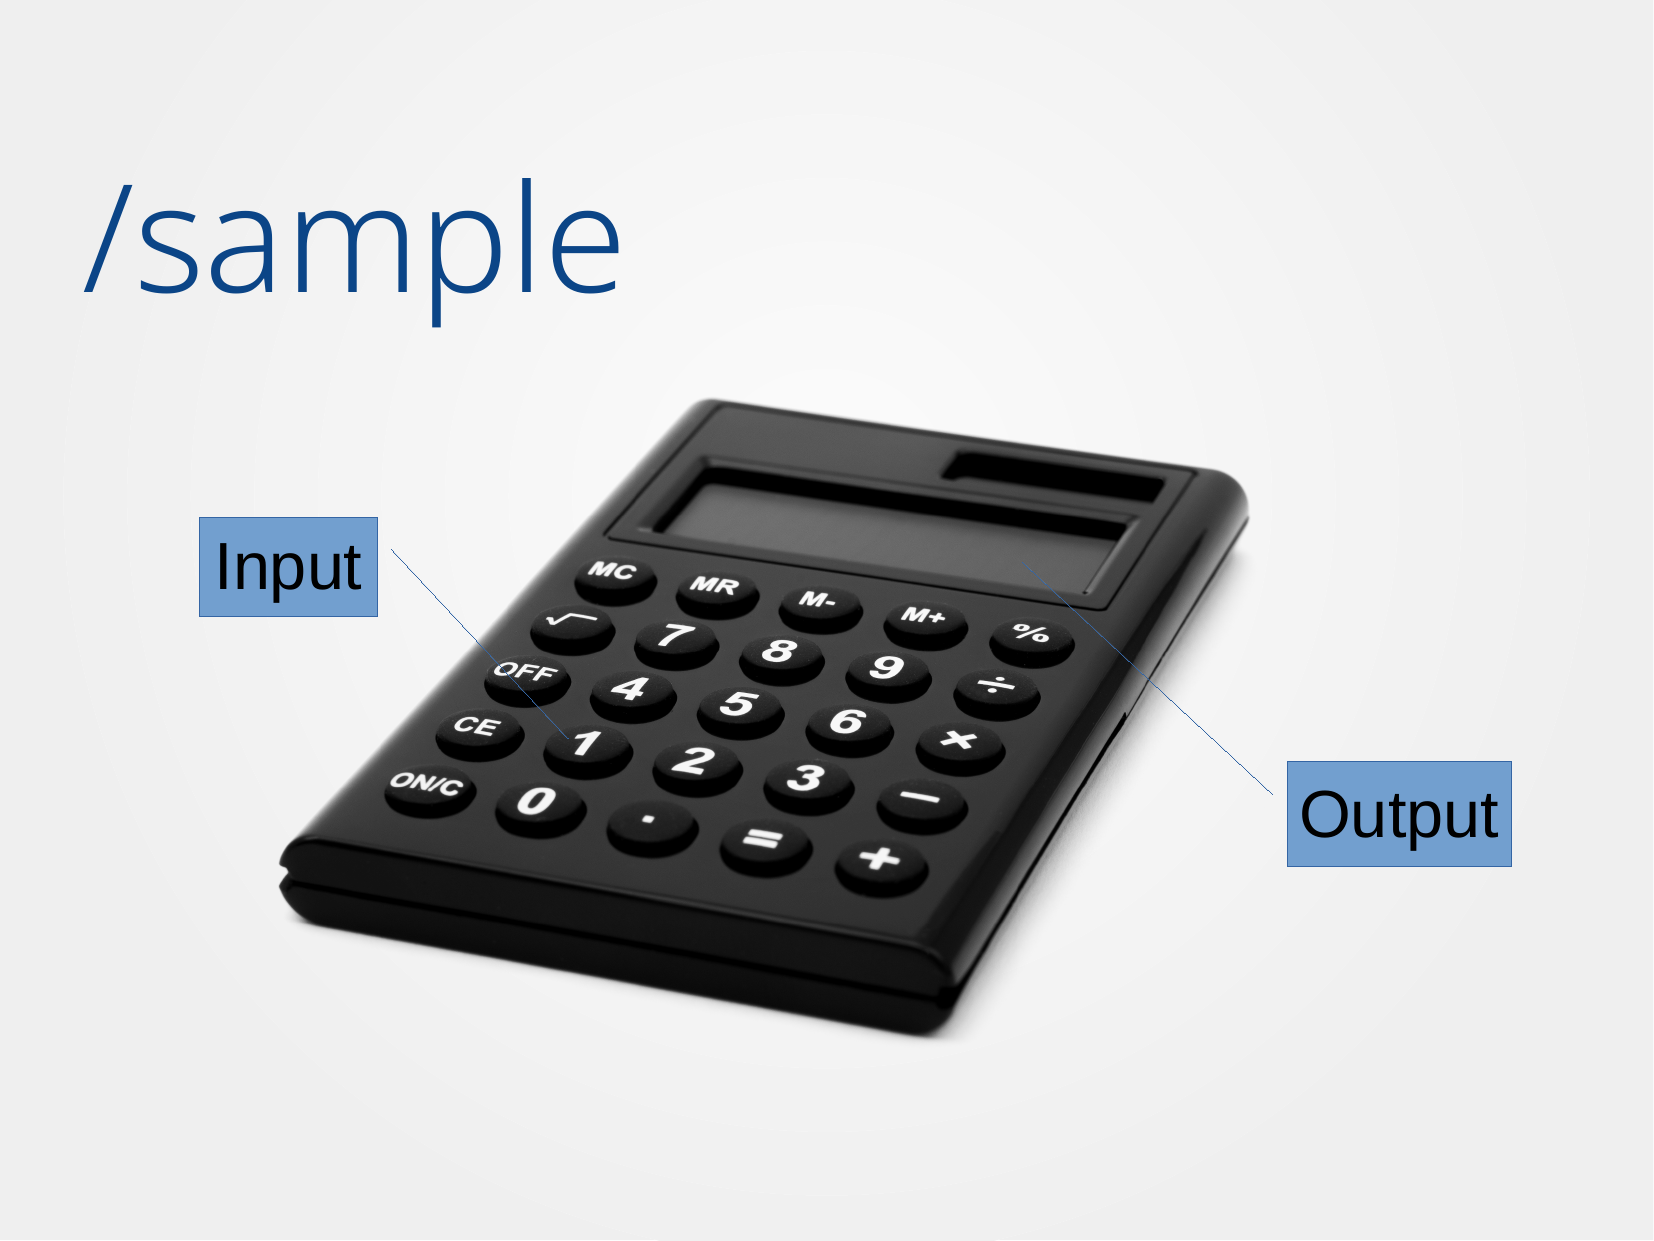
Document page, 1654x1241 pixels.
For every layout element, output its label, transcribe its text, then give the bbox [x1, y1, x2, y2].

picture [253, 380, 1273, 1060]
text_box Input [200, 517, 377, 617]
title /sample [82, 80, 1565, 337]
text_box Output [1287, 761, 1511, 867]
